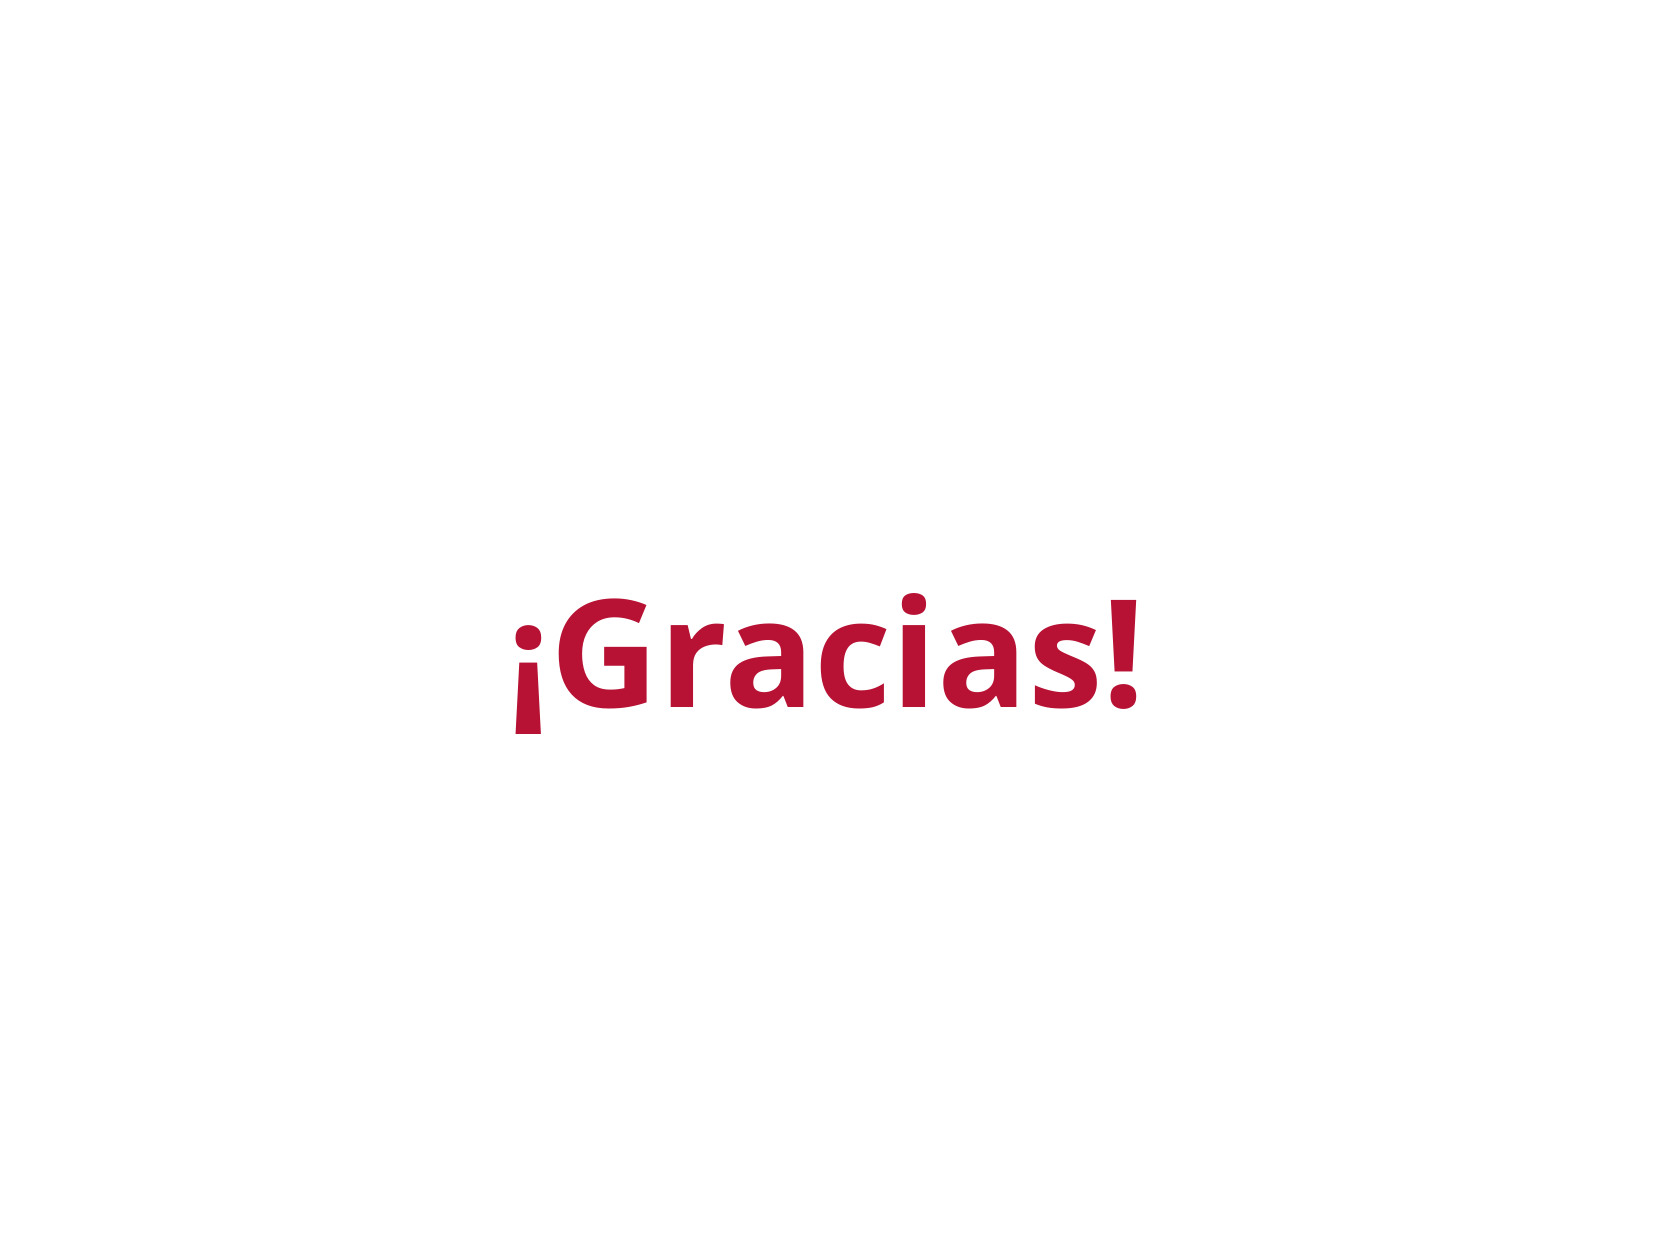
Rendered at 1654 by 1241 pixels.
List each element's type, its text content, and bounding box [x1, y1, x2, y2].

subtitle ¡Gracias! [82, 290, 1571, 1010]
